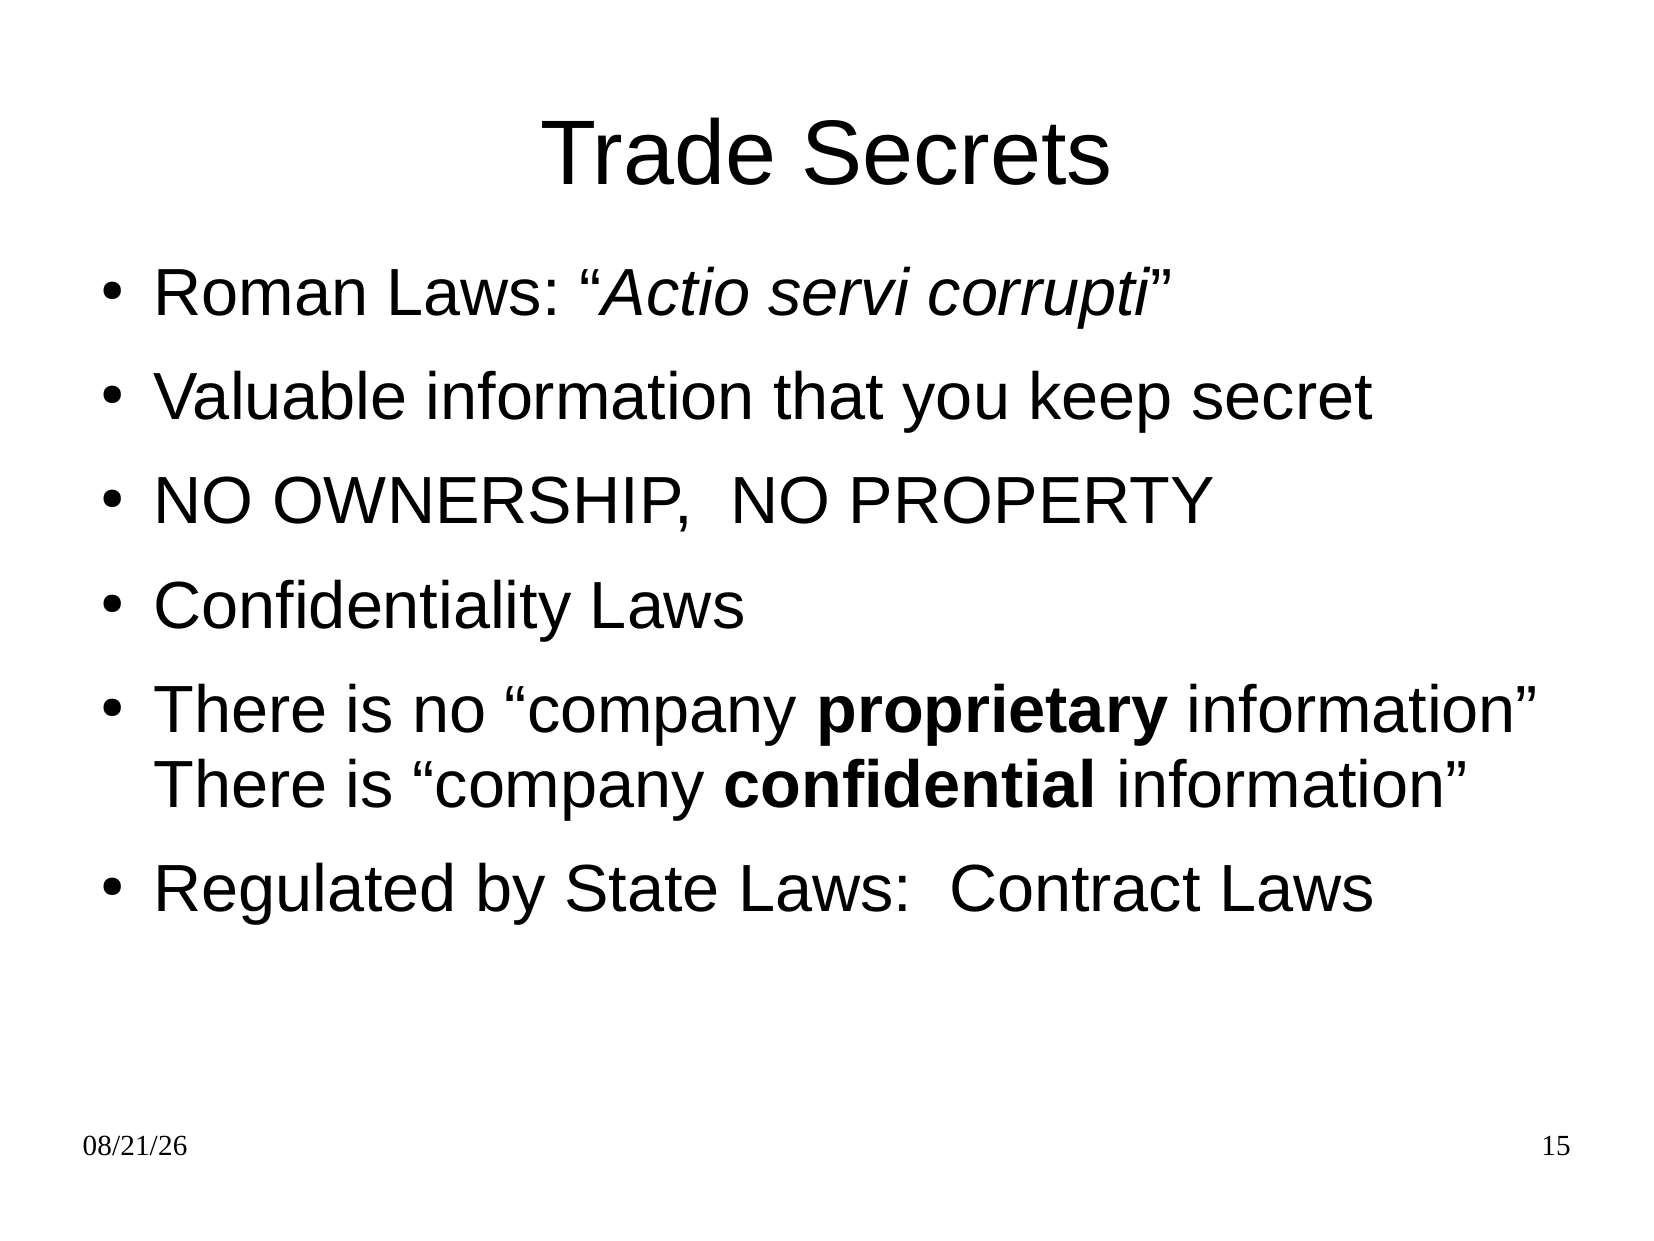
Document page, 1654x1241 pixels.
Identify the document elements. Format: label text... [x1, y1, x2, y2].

title Trade Secrets [82, 49, 1571, 254]
list Roman Laws: “Actio servi corrupti” Valuable information that you keep secret NO OWNERSHIP, NO PROPERTY Confidentiality Laws There is no “company proprietary information” There is “company confidential information” Regulated by State Laws: Contract Laws [82, 254, 1571, 1031]
